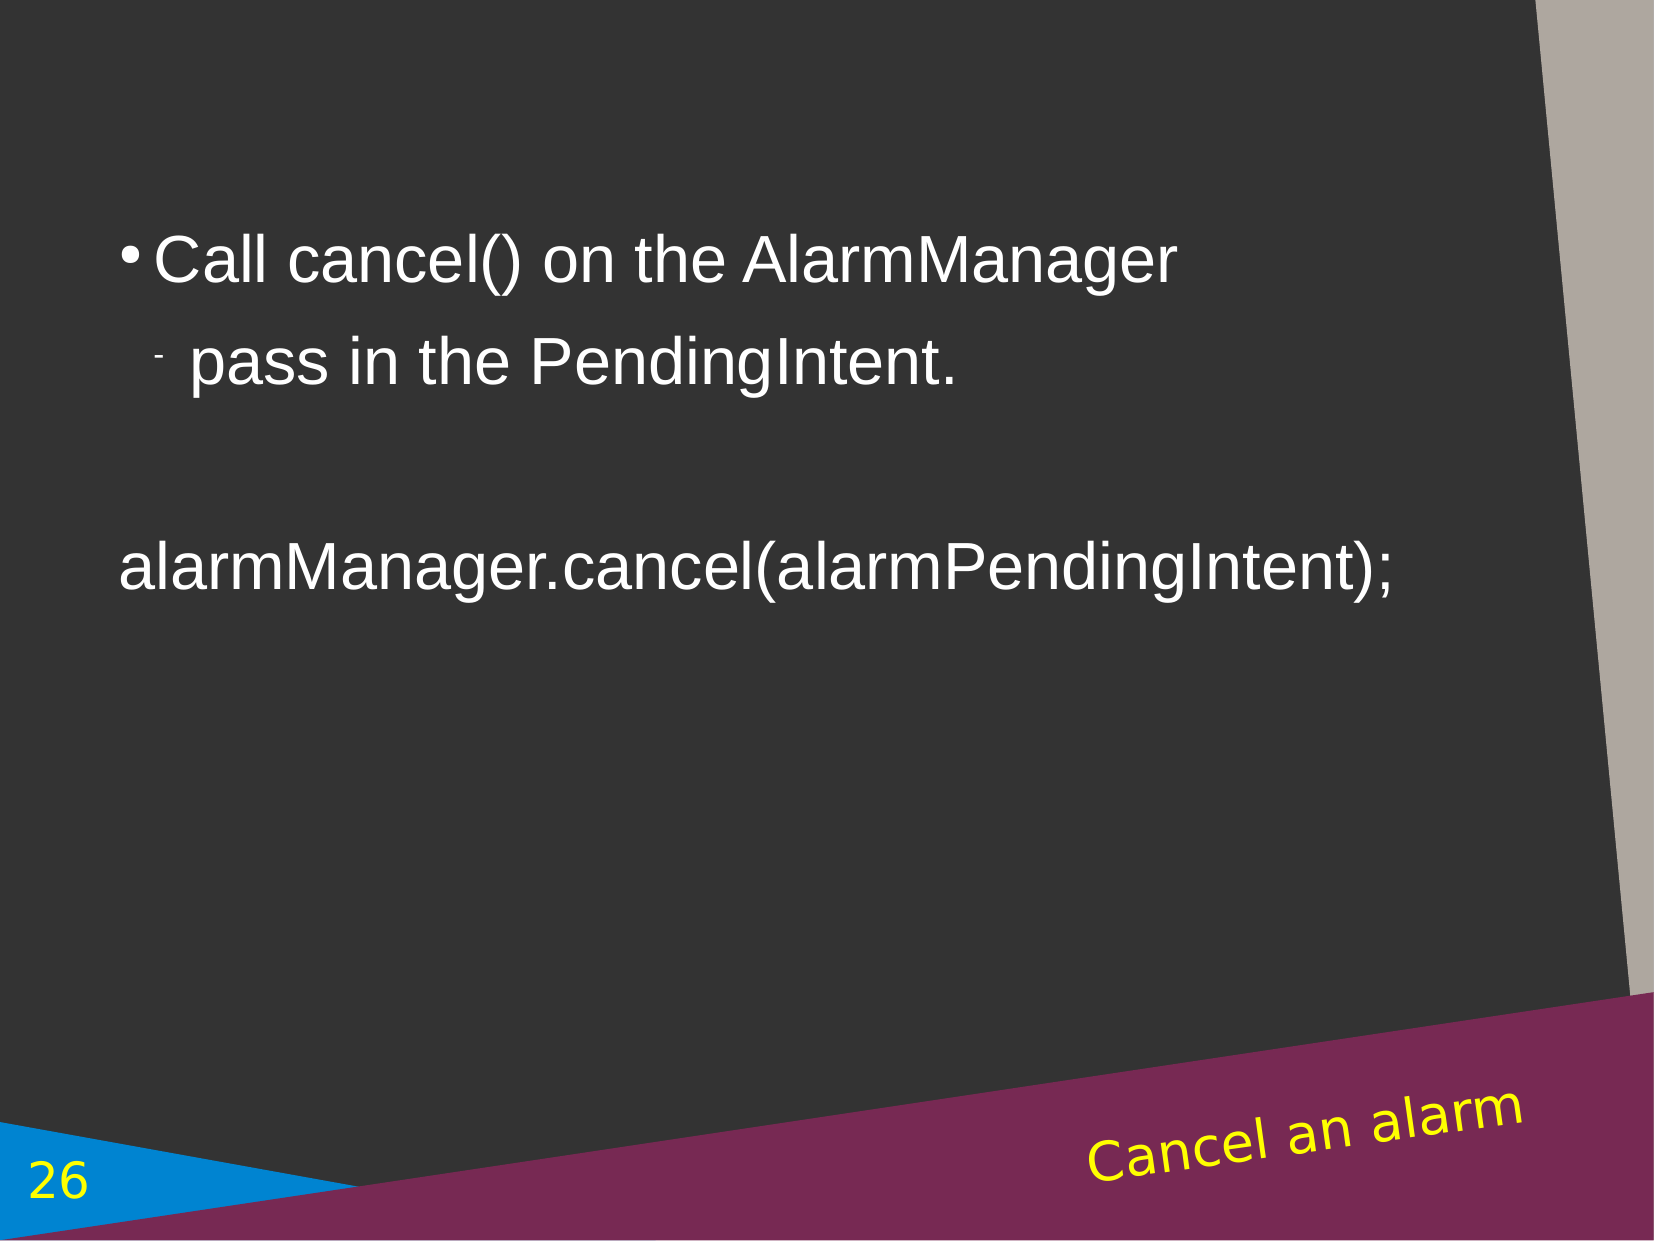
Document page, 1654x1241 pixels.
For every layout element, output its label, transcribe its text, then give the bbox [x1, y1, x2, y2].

title Cancel an alarm [956, 995, 1654, 1241]
text_box Call cancel() on the AlarmManager pass in the PendingIntent. alarmManager.cancel(alarmPendingIntent); [103, 188, 1418, 875]
